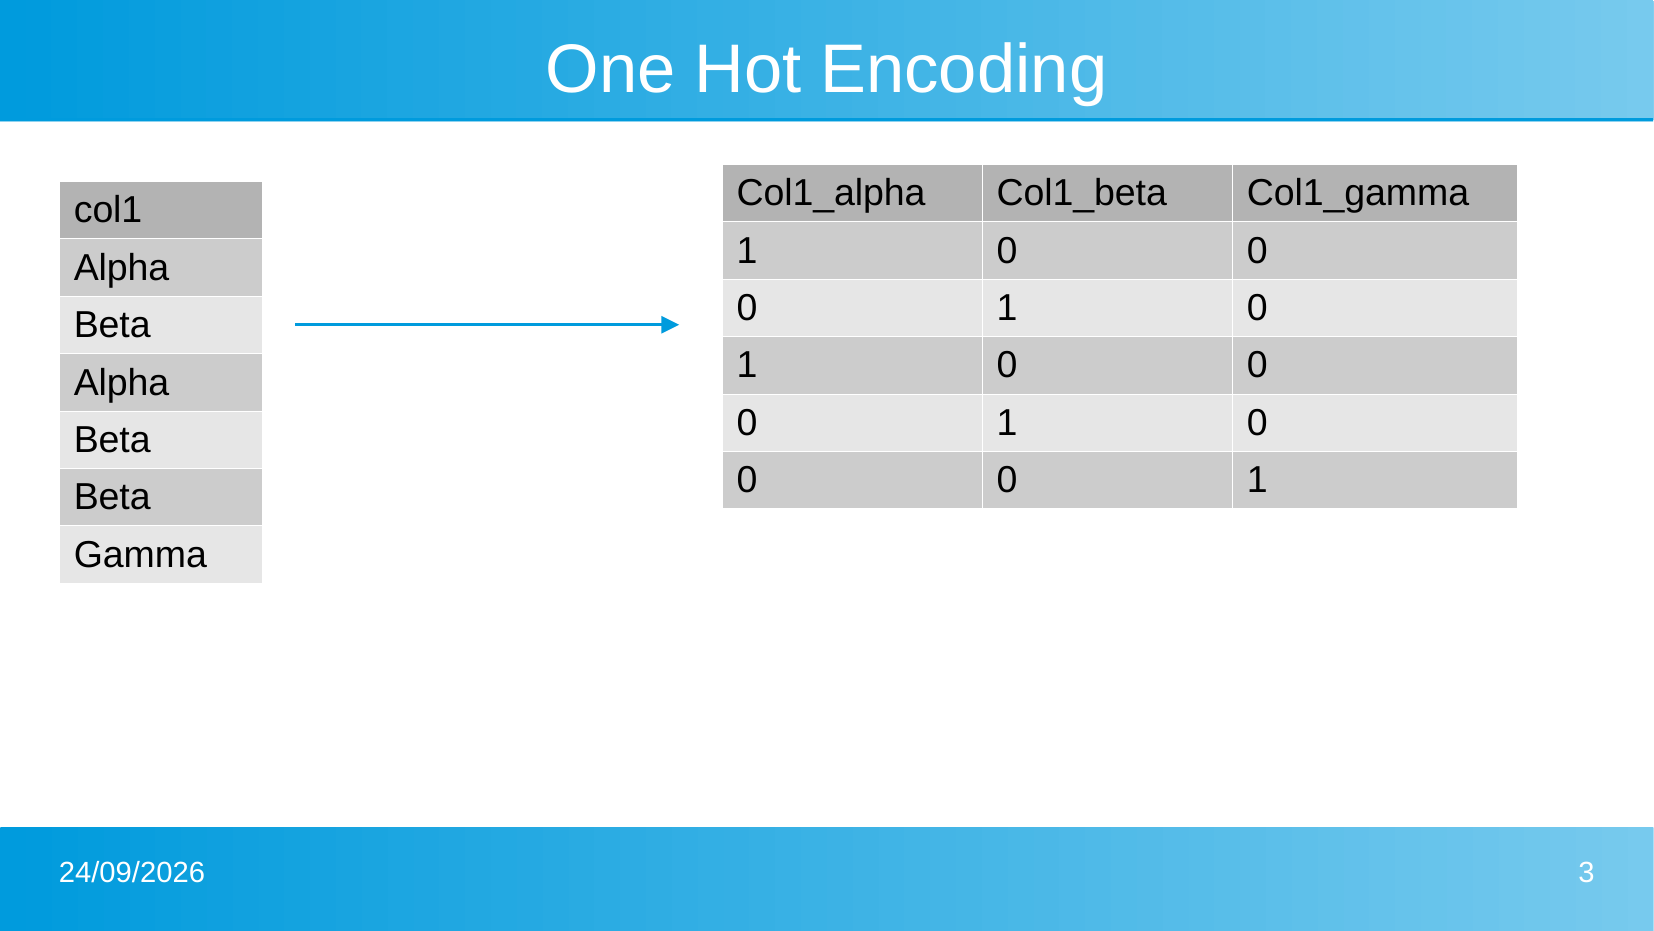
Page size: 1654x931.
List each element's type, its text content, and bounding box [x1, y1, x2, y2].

table_cell 0 [983, 337, 1232, 394]
table_cell 0 [1233, 337, 1517, 394]
table_header Col1_gamma [1233, 165, 1517, 221]
table_cell Gamma [60, 526, 262, 583]
table_cell 1 [723, 337, 982, 394]
table_cell 0 [983, 452, 1232, 508]
table_cell Alpha [60, 239, 262, 296]
table_header col1 [60, 182, 262, 238]
table_cell 0 [1233, 222, 1517, 279]
table_cell Beta [60, 297, 262, 353]
table_cell 0 [723, 280, 982, 336]
table_cell 1 [723, 222, 982, 279]
table_cell 1 [983, 280, 1232, 336]
table_cell 0 [723, 395, 982, 451]
title One Hot Encoding [59, 29, 1595, 108]
table_cell Alpha [60, 354, 262, 411]
table_cell Beta [60, 412, 262, 468]
table_cell 1 [983, 395, 1232, 451]
table_header Col1_beta [983, 165, 1232, 221]
table_cell Beta [60, 469, 262, 525]
table_cell 1 [1233, 452, 1517, 508]
table_cell 0 [1233, 395, 1517, 451]
table_header Col1_alpha [723, 165, 982, 221]
table_cell 0 [723, 452, 982, 508]
table_cell 0 [1233, 280, 1517, 336]
table_cell 0 [983, 222, 1232, 279]
